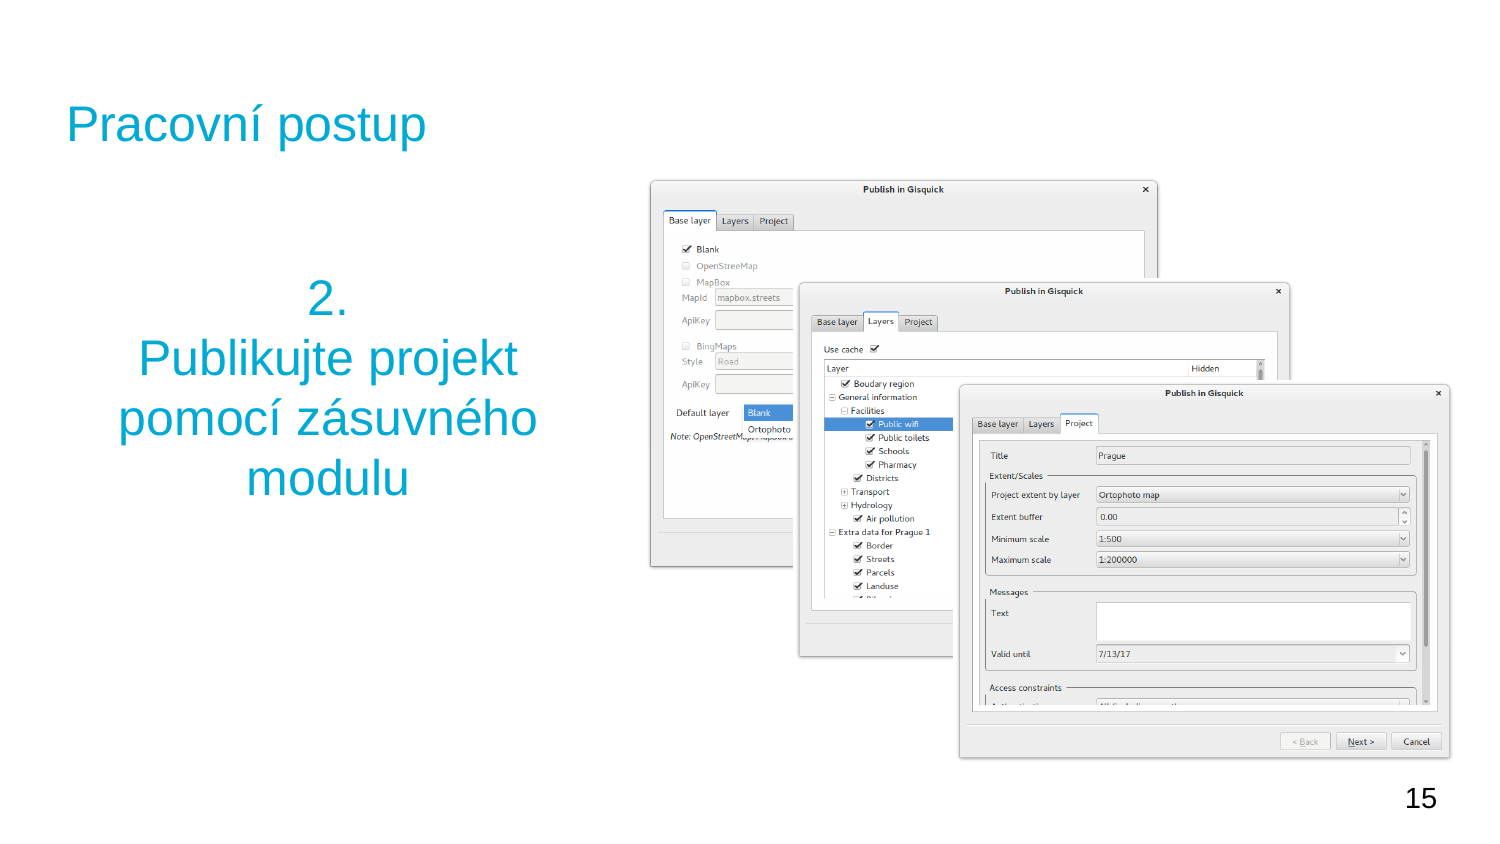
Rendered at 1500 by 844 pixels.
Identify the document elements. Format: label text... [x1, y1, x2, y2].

title 2. Publikujte projekt pomocí zásuvného modulu [51, 323, 607, 521]
slide_number <číslo> [1389, 764, 1480, 830]
title Pracovní postup [51, 72, 1449, 167]
picture [643, 175, 1456, 764]
